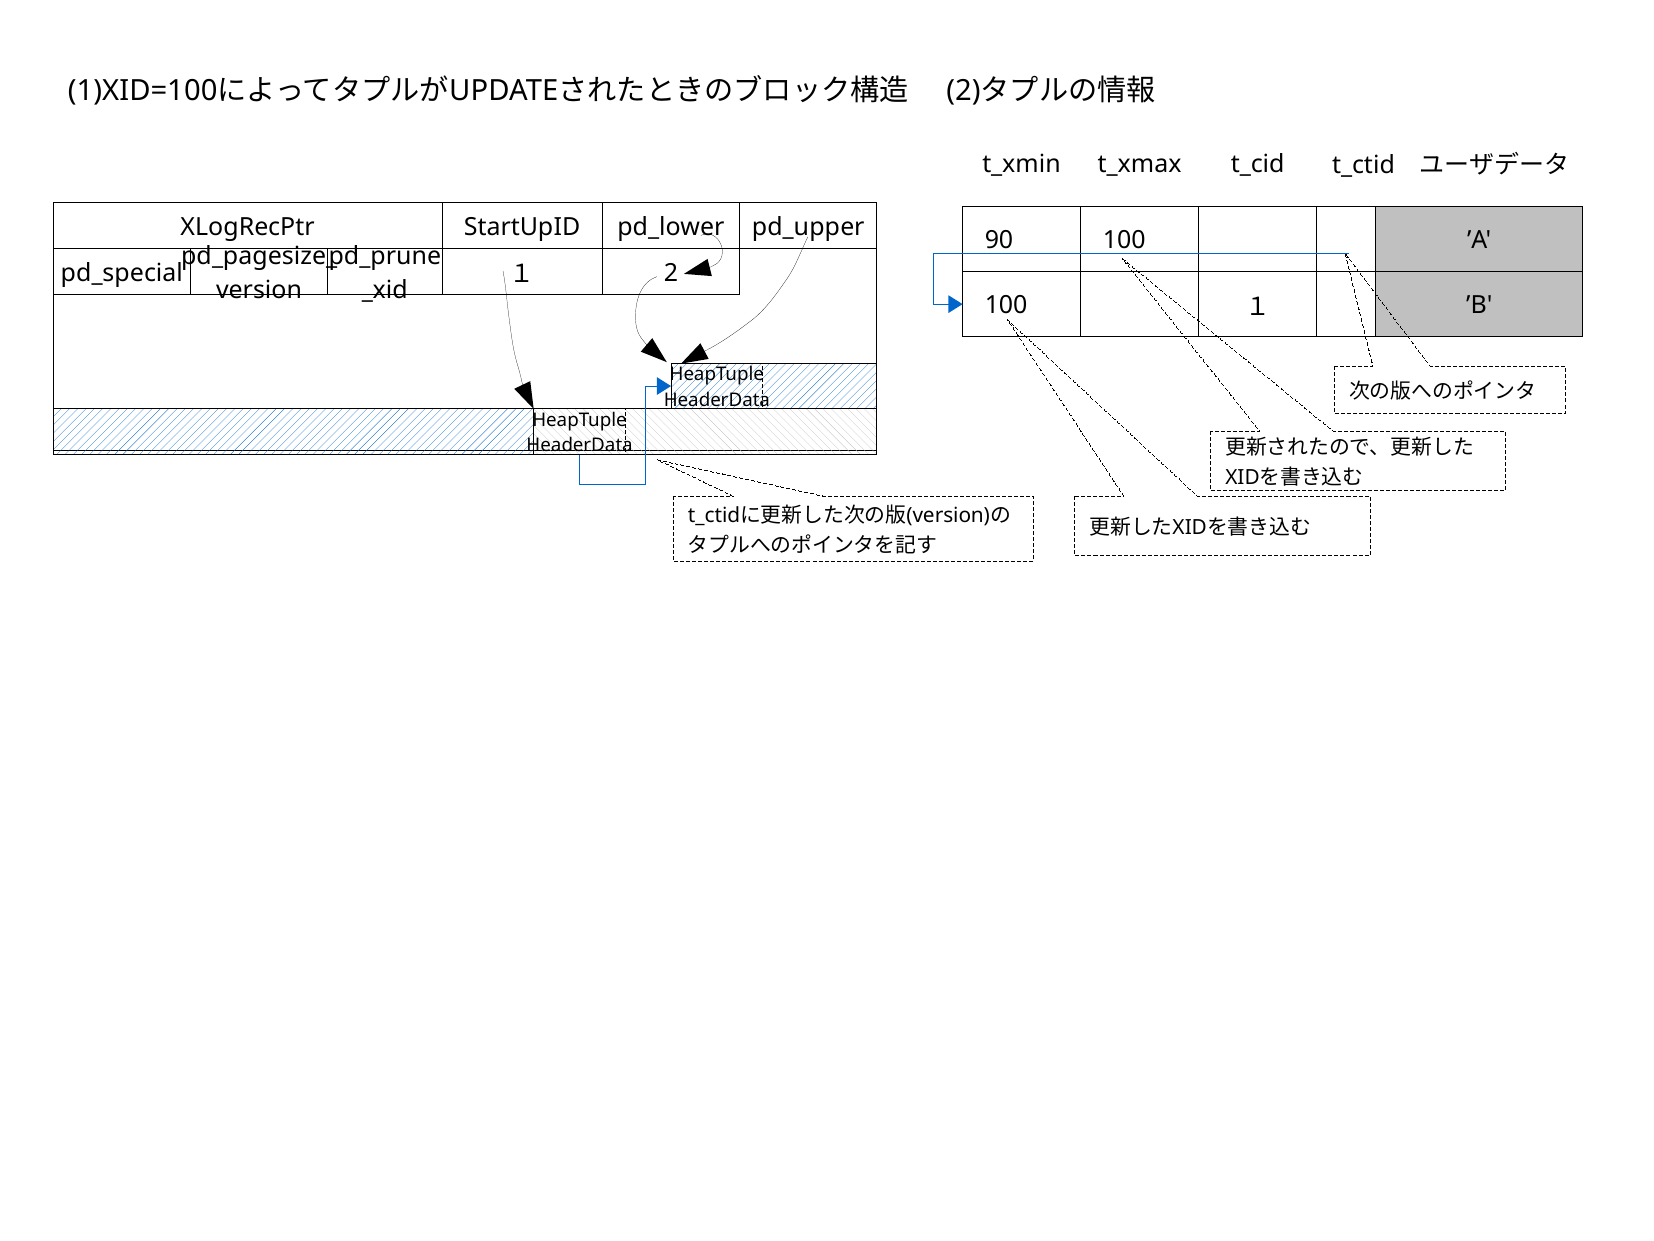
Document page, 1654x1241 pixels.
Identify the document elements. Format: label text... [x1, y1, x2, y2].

text_box 更新されたので、更新した XIDを書き込む [1133, 272, 1198, 336]
text_box 更新されたので、更新した XIDを書き込む [1184, 337, 1506, 491]
text_box t_ctidに更新した次の版(version)の タプルへのポインタを記す [657, 459, 1034, 562]
text_box 100 [1080, 206, 1198, 253]
text_box ’B' [1376, 271, 1583, 337]
text_box １ [1198, 271, 1316, 337]
text_box 100 [962, 271, 1080, 337]
text_box t_xmax [1080, 129, 1198, 195]
text_box StartUpID [442, 202, 602, 248]
text_box XLogRecPtr [53, 202, 442, 248]
text_box t_xmin [962, 129, 1080, 195]
text_box 90 [962, 254, 1080, 271]
text_box pd_special [53, 248, 190, 295]
text_box pd_lower [602, 202, 739, 248]
text_box t_ctid ユーザデータ [1316, 129, 1524, 195]
text_box HeapTuple HeaderData [671, 363, 763, 409]
text_box pd_upper [739, 202, 877, 249]
text_box t_cid [1198, 129, 1316, 195]
text_box (1)XID=100によってタプルがUPDATEされたときのブロック構造 [53, 59, 931, 114]
text_box pd_pagesize_ version [190, 248, 327, 295]
text_box HeapTuple HeaderData [533, 408, 626, 455]
text_box 90 [962, 206, 1080, 253]
text_box [53, 408, 533, 455]
text_box 更新したXIDを書き込む [1019, 337, 1371, 556]
text_box [646, 363, 877, 455]
text_box (2)タプルの情報 [931, 59, 1182, 114]
text_box 100 [1080, 254, 1198, 271]
text_box [626, 408, 645, 455]
text_box 2 [602, 248, 740, 295]
text_box ’A' [1376, 206, 1583, 271]
text_box １ [442, 248, 602, 295]
text_box pd_prune _xid [327, 248, 442, 295]
text_box 次の版へのポインタ [1334, 254, 1566, 414]
